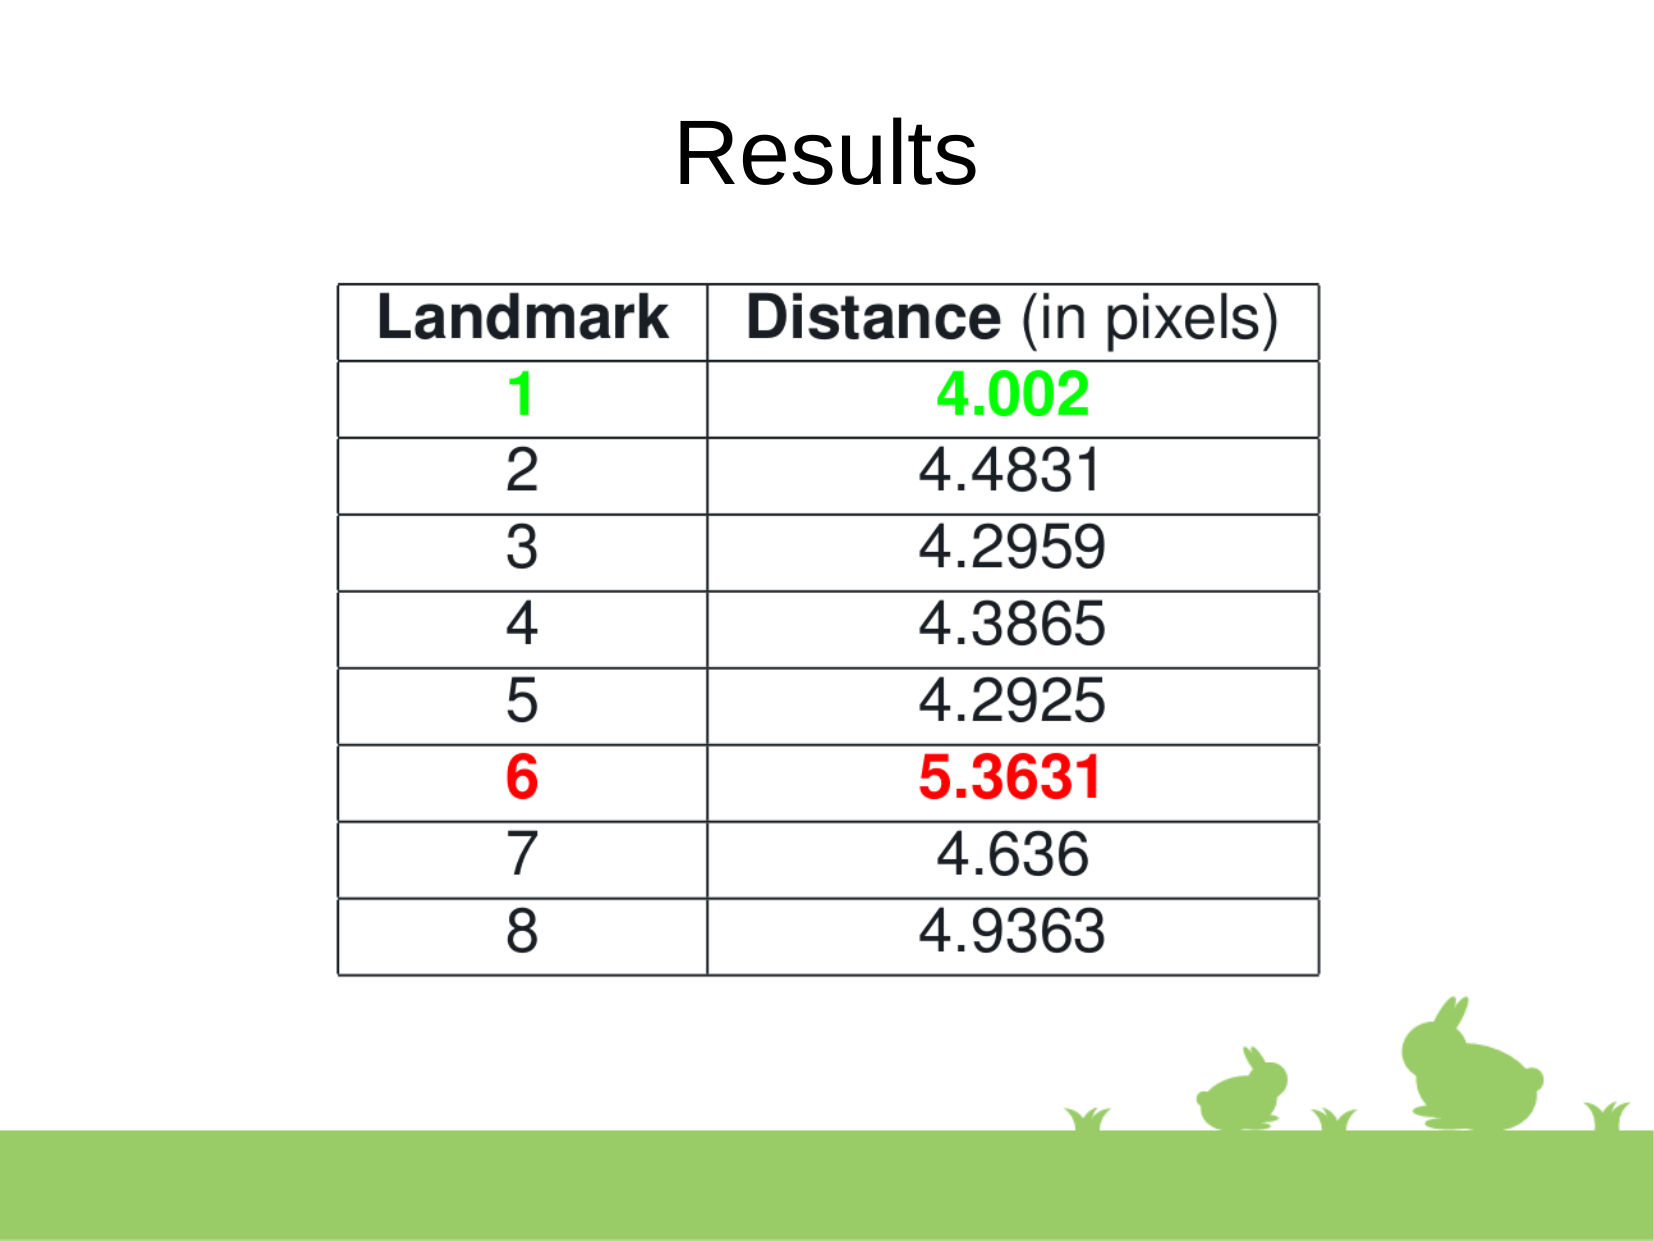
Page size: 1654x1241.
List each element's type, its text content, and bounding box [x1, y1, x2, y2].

title Results [82, 49, 1571, 257]
picture [0, 0, 1654, 1241]
